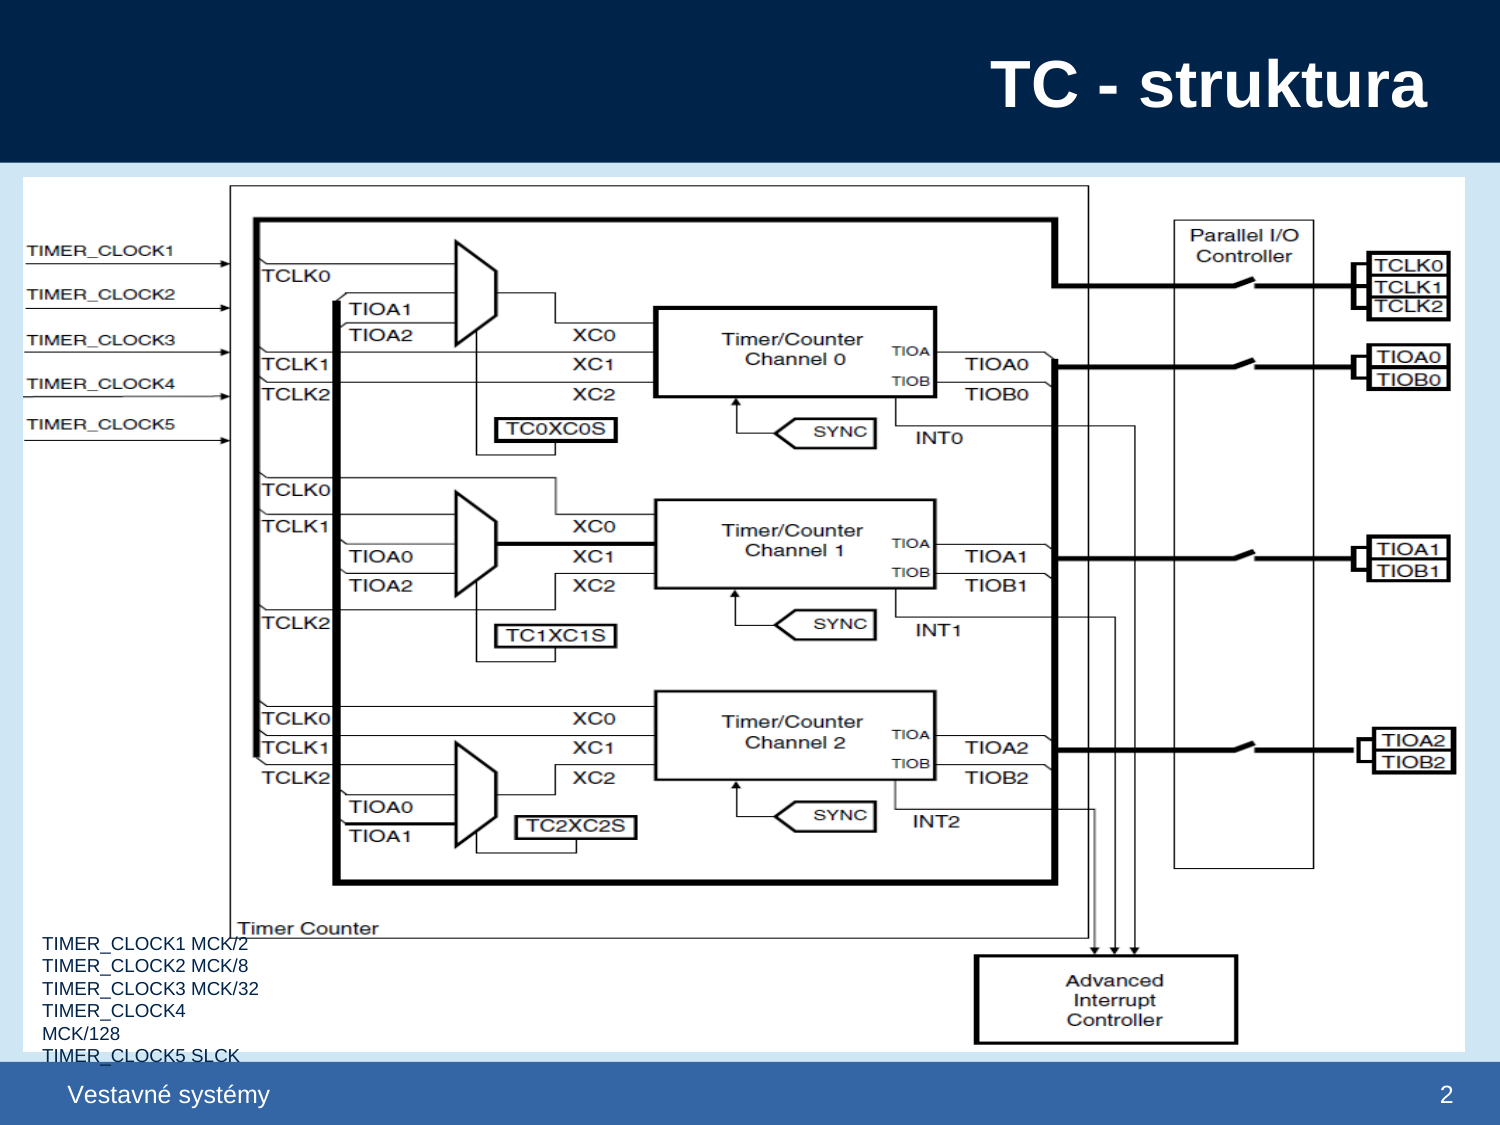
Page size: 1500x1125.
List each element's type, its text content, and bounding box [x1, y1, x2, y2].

text_box TIMER_CLOCK1 MCK/2 TIMER_CLOCK2 MCK/8 TIMER_CLOCK3 MCK/32 TIMER_CLOCK4 MCK/128 TIMER_CLOCK5 SLCK [27, 923, 284, 1052]
title TC - struktura [47, 0, 1443, 164]
picture [23, 177, 1465, 1052]
